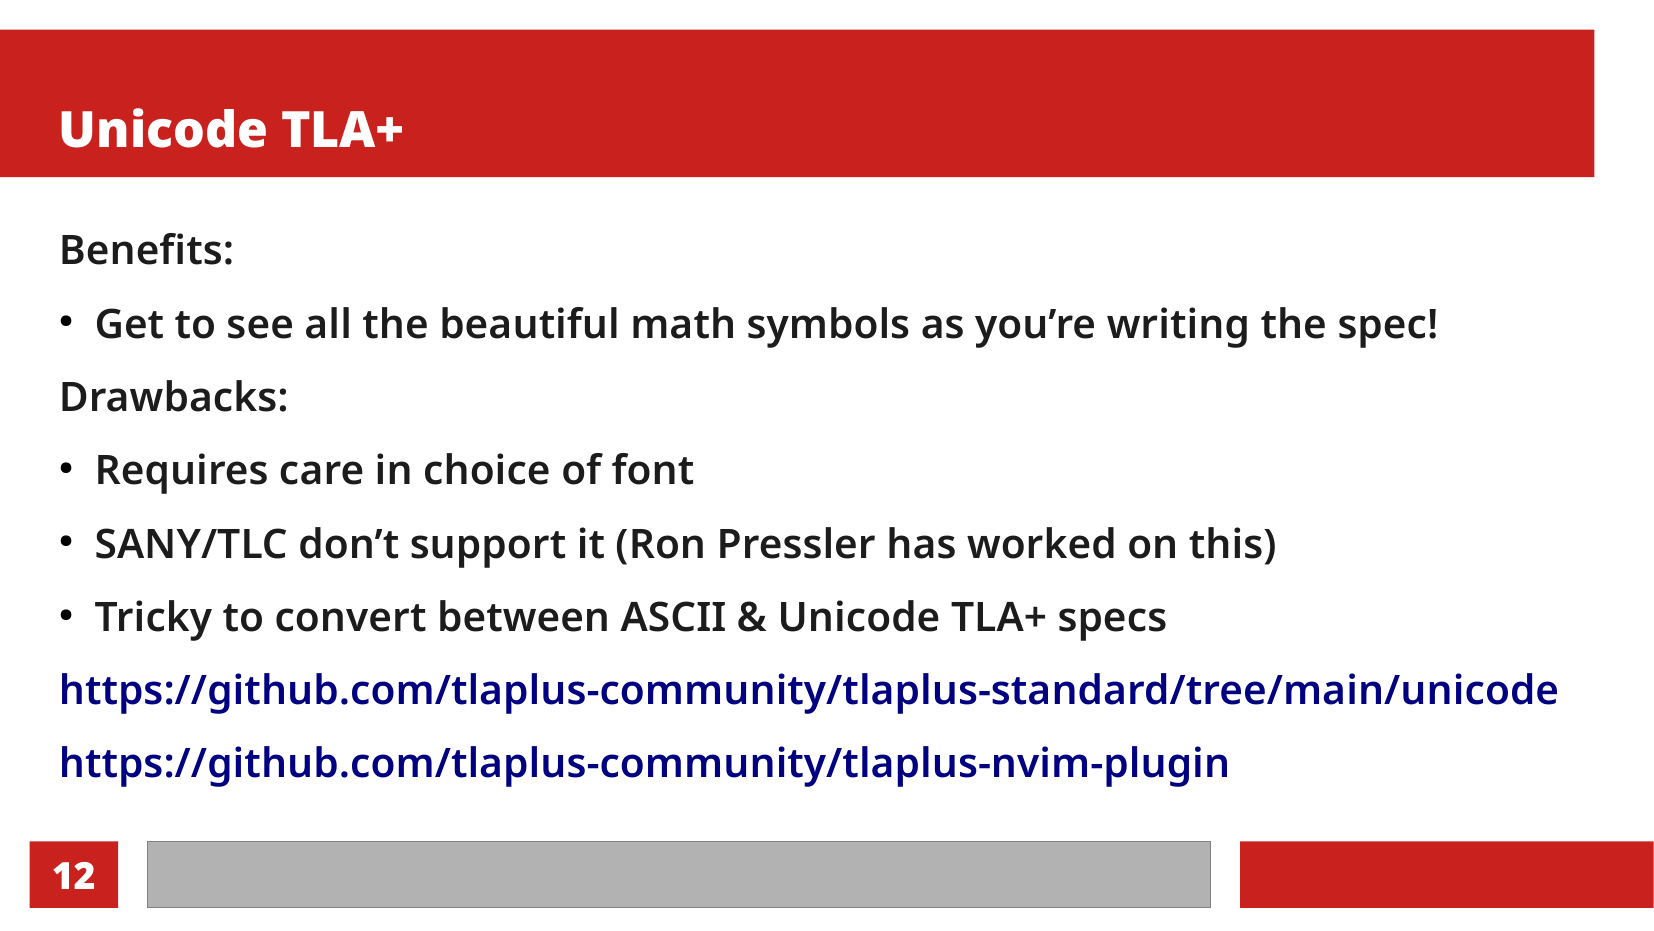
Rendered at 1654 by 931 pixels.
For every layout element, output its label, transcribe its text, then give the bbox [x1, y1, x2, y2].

list Benefits: Get to see all the beautiful math symbols as you’re writing the spec! Drawbacks: Requires care in choice of font SANY/TLC don’t support it (Ron Pressler has worked on this) Tricky to convert between ASCII & Unicode TLA+ specs https://github.com/tlaplus-community/tlaplus-standard/tree/main/unicode https://github.com/tlaplus-community/tlaplus-nvim-plugin [59, 221, 1565, 798]
title Unicode TLA+ [59, 44, 1595, 163]
